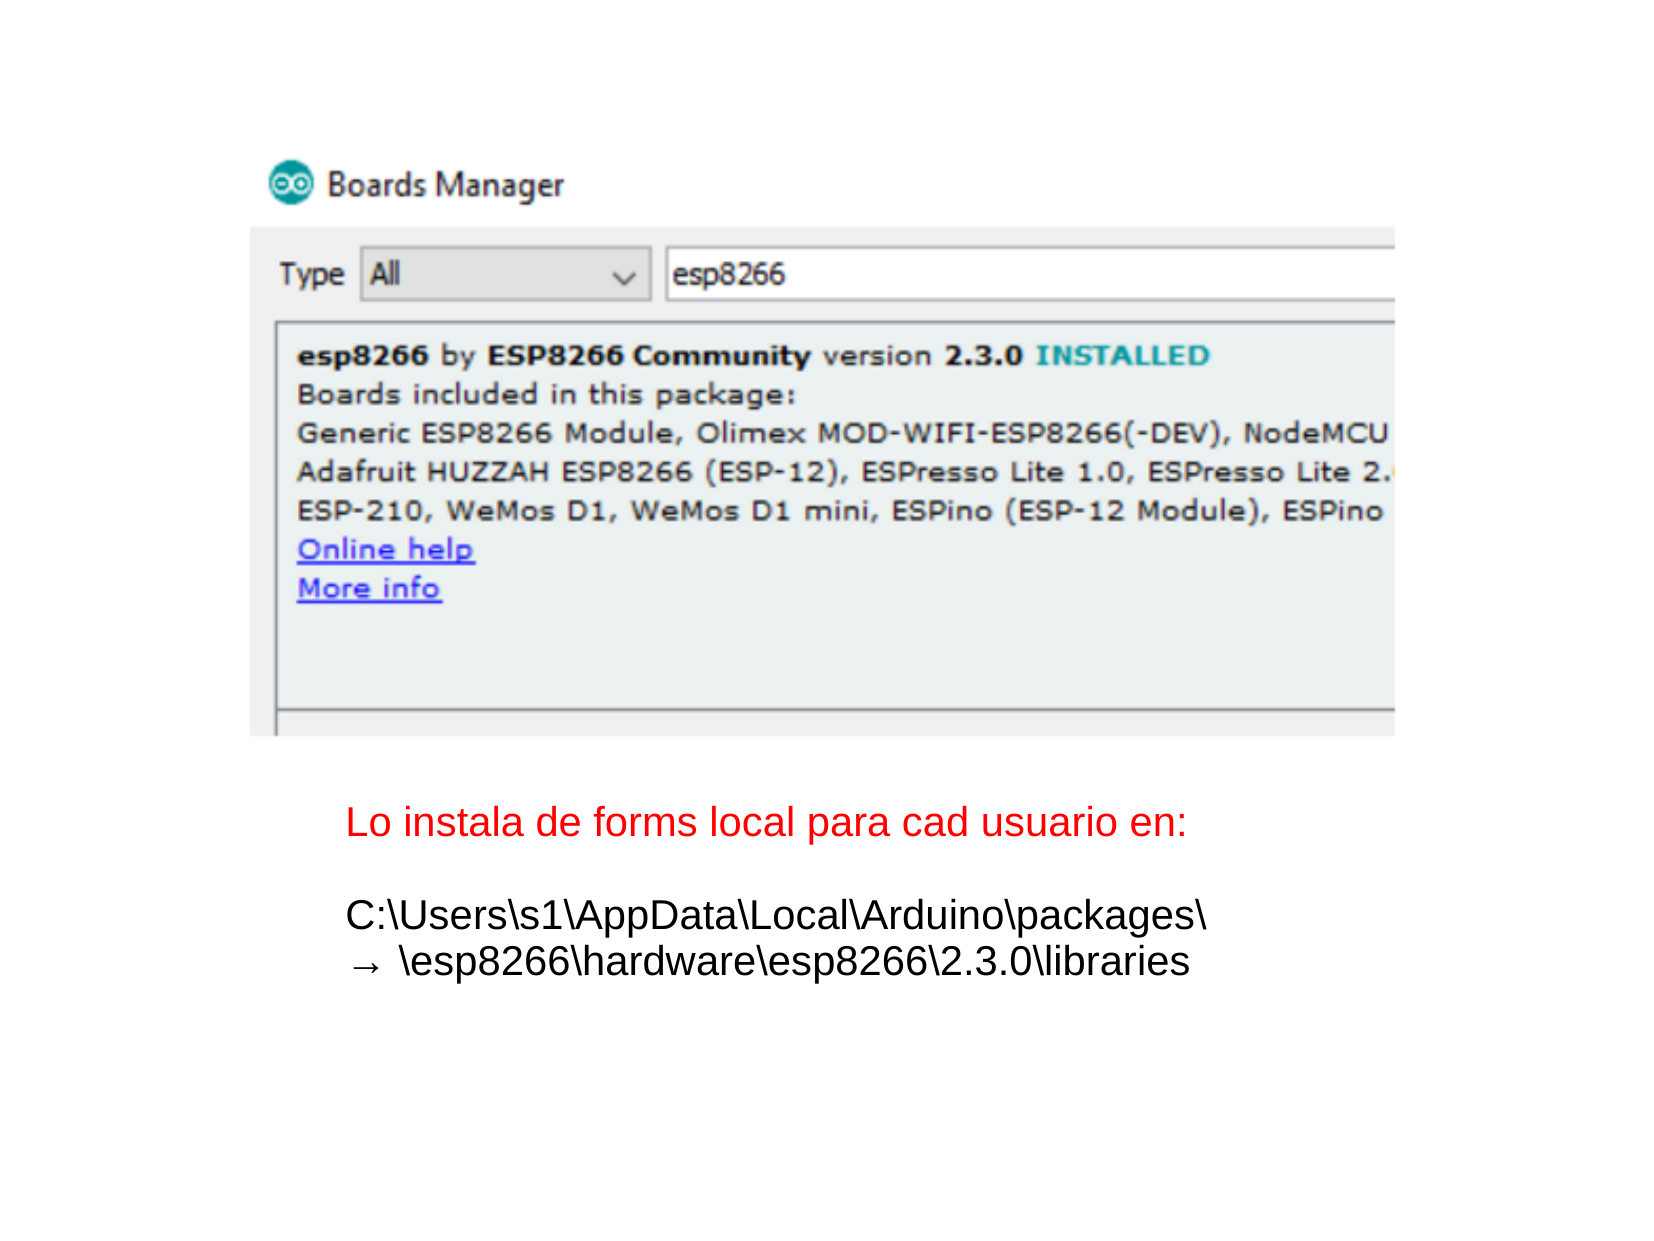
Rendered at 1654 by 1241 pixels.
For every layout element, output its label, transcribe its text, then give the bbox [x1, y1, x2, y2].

picture [238, 123, 1406, 745]
text_box Lo instala de forms local para cad usuario en: C:\Users\s1\AppData\Local\Arduino\packages\ → \esp8266\hardware\esp8266\2.3.0\libraries [330, 791, 1229, 1039]
